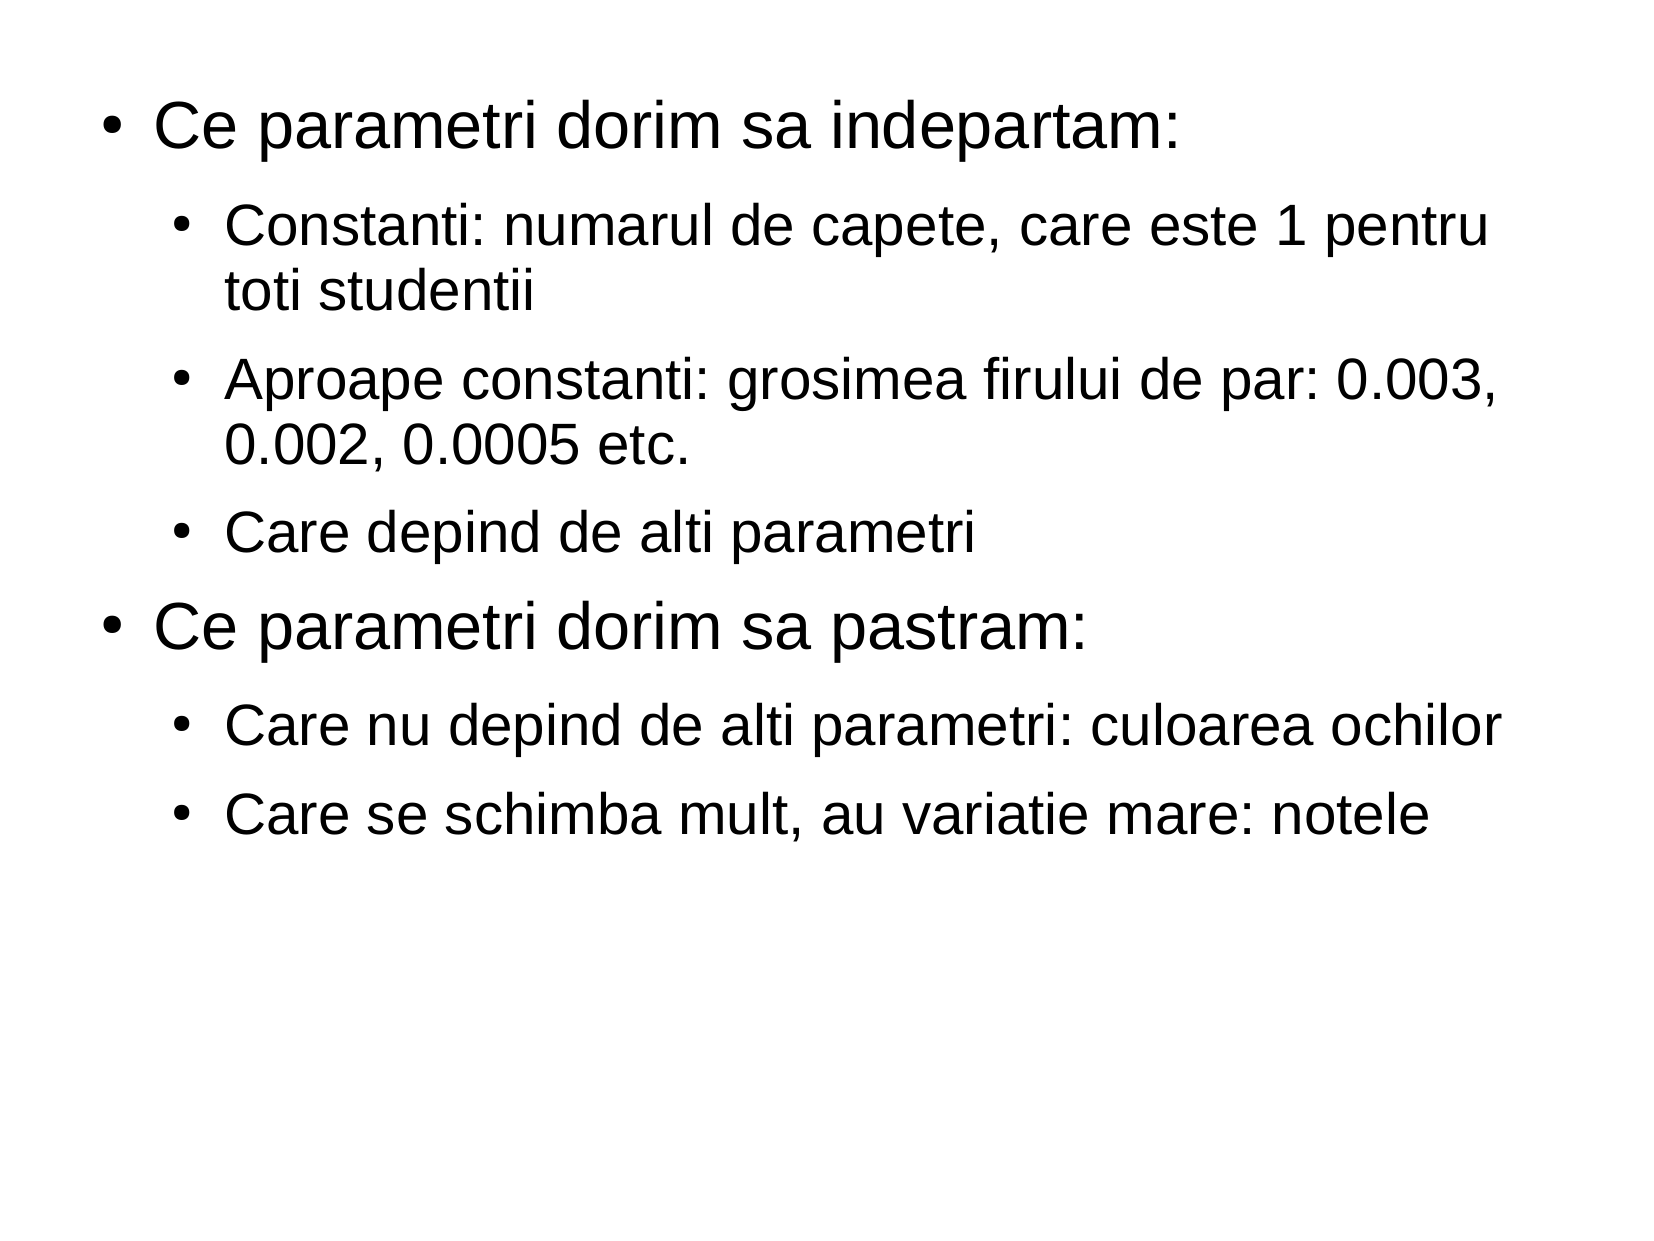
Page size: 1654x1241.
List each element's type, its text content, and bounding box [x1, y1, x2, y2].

list Ce parametri dorim sa indepartam: Constanti: numarul de capete, care este 1 pentru toti studentii Aproape constanti: grosimea firului de par: 0.003, 0.002, 0.0005 etc. Care depind de alti parametri Ce parametri dorim sa pastram: Care nu depind de alti parametri: culoarea ochilor Care se schimba mult, au variatie mare: notele [82, 88, 1571, 1046]
